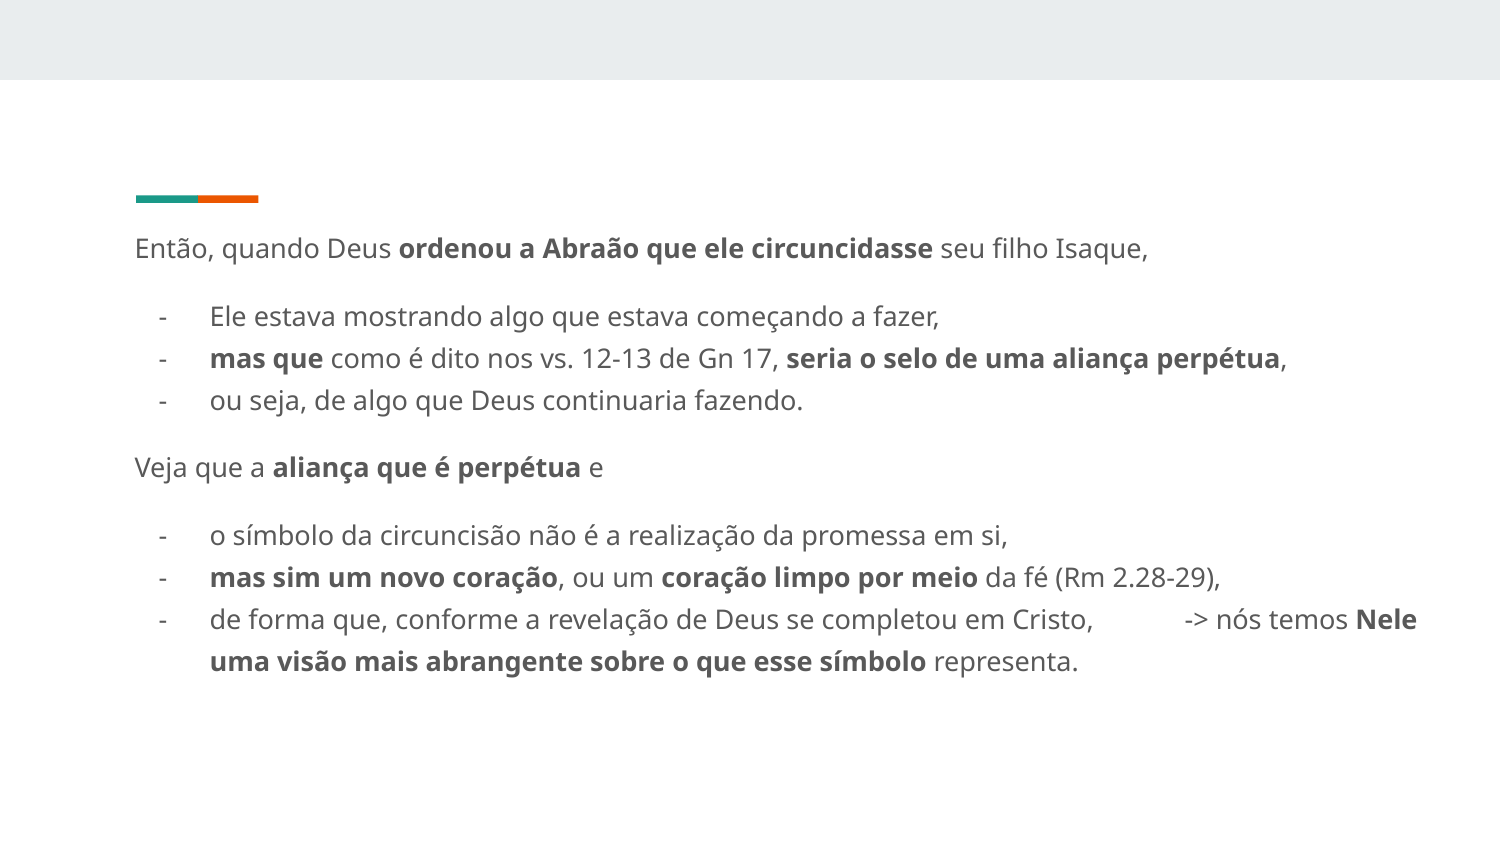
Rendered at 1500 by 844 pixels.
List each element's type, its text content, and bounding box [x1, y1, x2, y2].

list Então, quando Deus ordenou a Abraão que ele circuncidasse seu filho Isaque, Ele estava mostrando algo que estava começando a fazer, mas que como é dito nos vs. 12-13 de Gn 17, seria o selo de uma aliança perpétua, ou seja, de algo que Deus continuaria fazendo. Veja que a aliança que é perpétua e o símbolo da circuncisão não é a realização da promessa em si, mas sim um novo coração, ou um coração limpo por meio da fé (Rm 2.28-29), de forma que, conforme a revelação de Deus se completou em Cristo, -> nós temos Nele uma visão mais abrangente sobre o que esse símbolo representa. [119, 209, 1446, 797]
